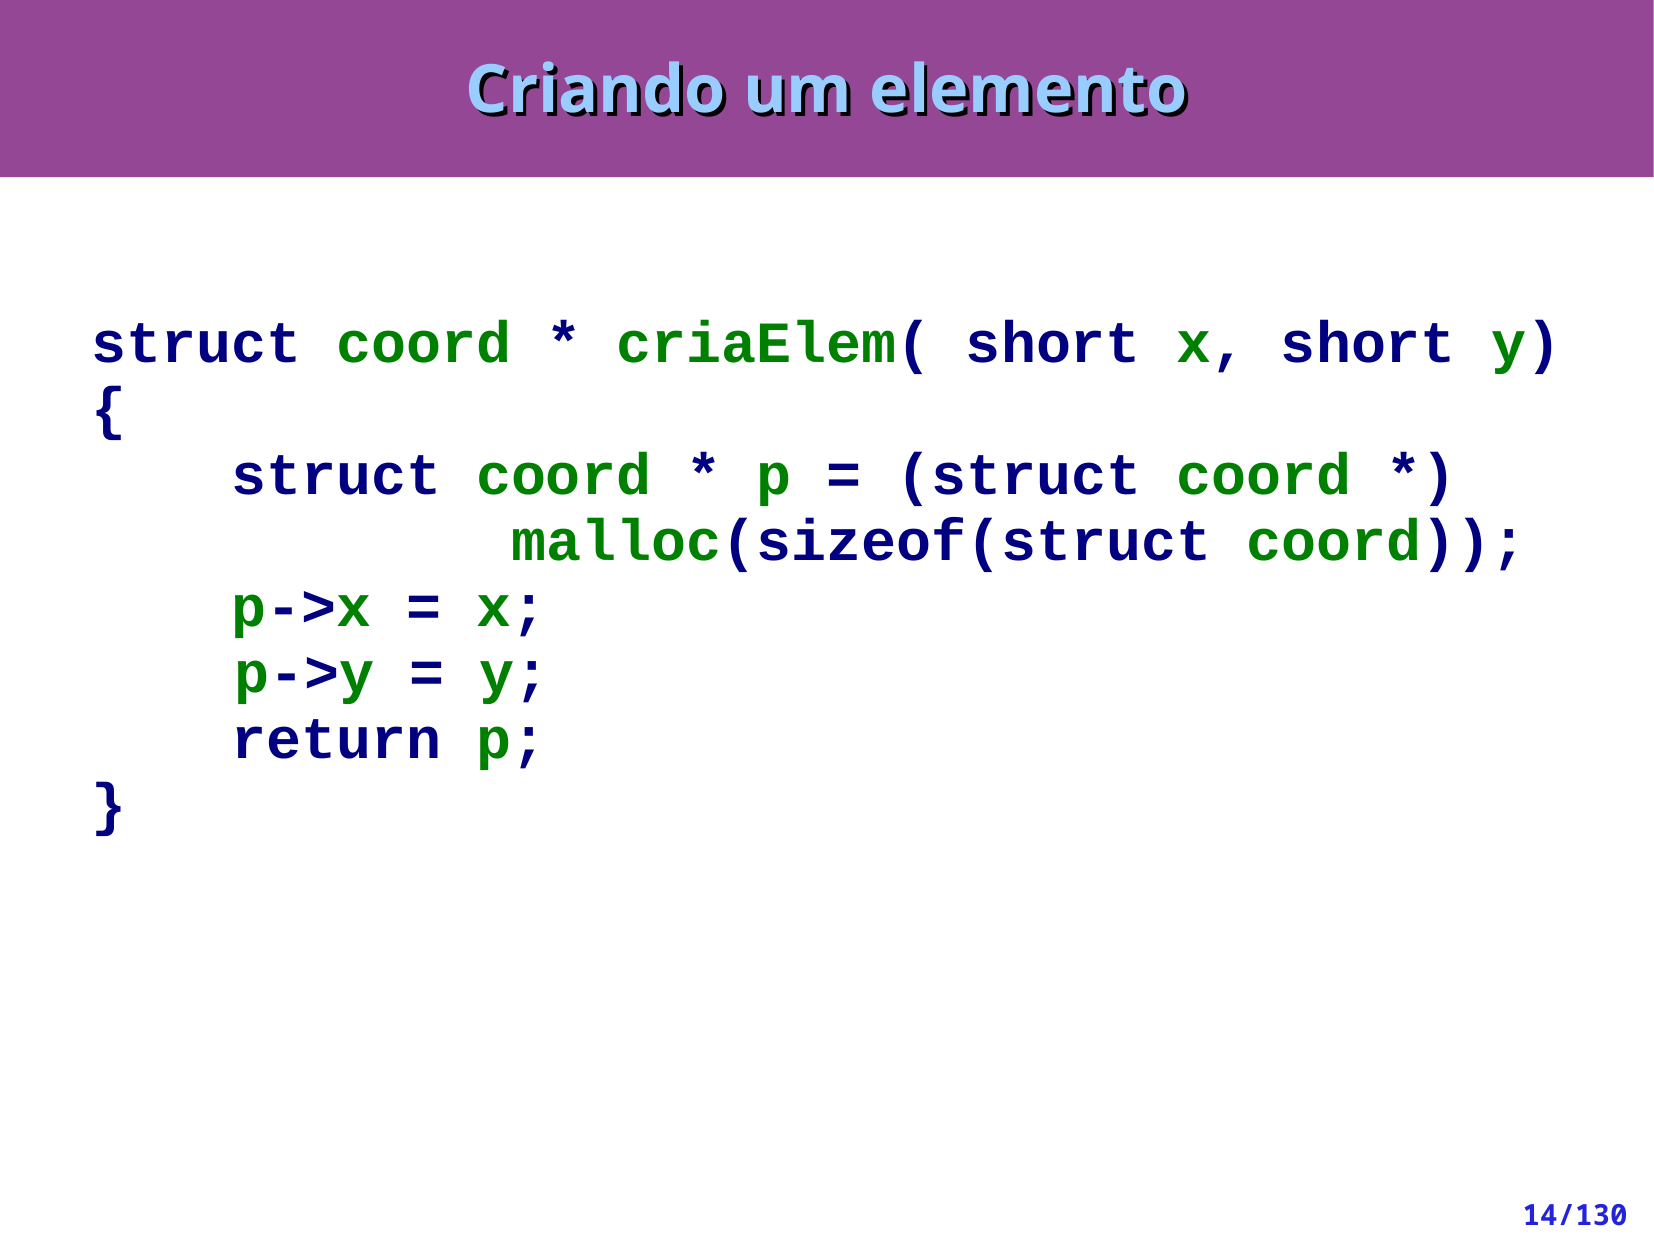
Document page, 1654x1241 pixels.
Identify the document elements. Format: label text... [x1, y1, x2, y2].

title Criando um elemento [82, 0, 1571, 176]
text_box struct coord * criaElem( short x, short y) { struct coord * p = (struct coord *) malloc(sizeof(struct coord)); p->x = x; p->y = y; return p; } [76, 306, 1632, 1091]
